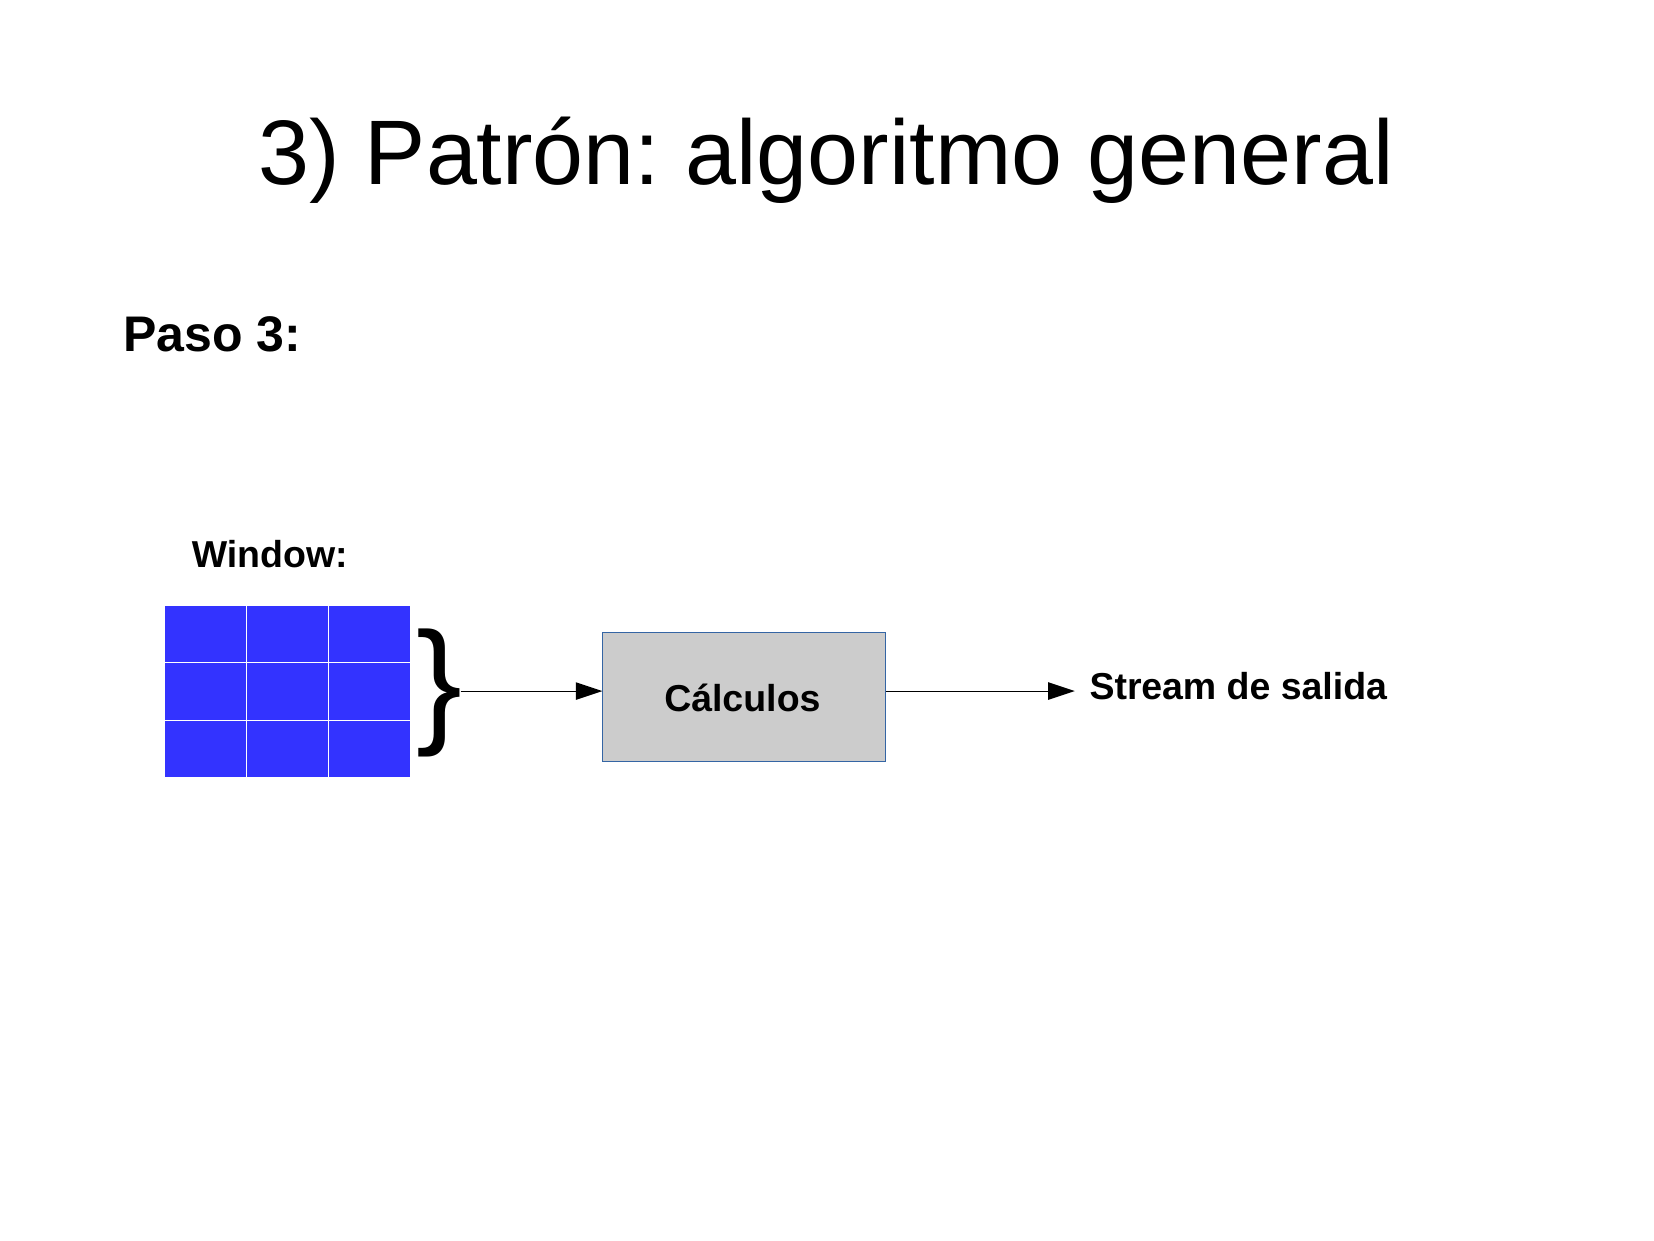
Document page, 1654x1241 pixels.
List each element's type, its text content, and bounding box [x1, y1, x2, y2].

table_cell [165, 721, 246, 777]
table_cell [329, 663, 401, 720]
table_header [165, 606, 246, 662]
text_box } [401, 596, 474, 766]
text_box [602, 632, 886, 762]
table_cell [329, 721, 410, 777]
text_box Window: [177, 525, 364, 583]
table_header [247, 606, 328, 662]
table_cell [247, 663, 328, 720]
title 3) Patrón: algoritmo general [82, 49, 1571, 257]
table_cell [247, 721, 328, 777]
text_box Stream de salida [1074, 657, 1403, 715]
table_cell [165, 663, 246, 720]
text_box Cálculos [649, 669, 836, 727]
text_box Paso 3: [108, 298, 526, 370]
table_header [329, 606, 401, 662]
